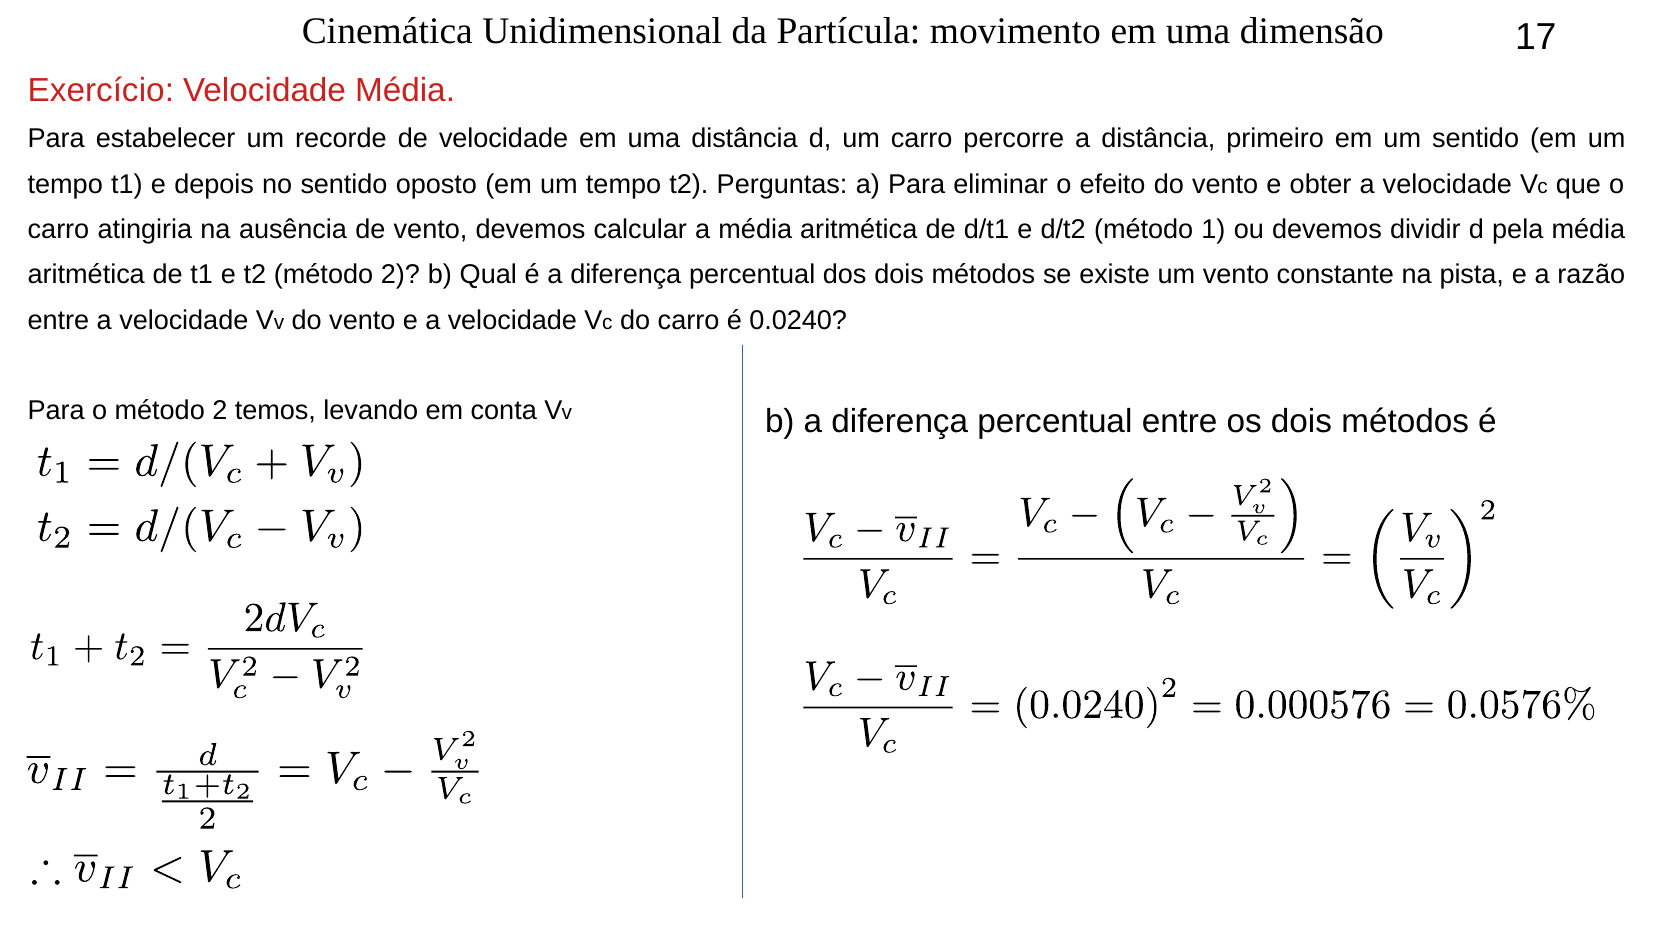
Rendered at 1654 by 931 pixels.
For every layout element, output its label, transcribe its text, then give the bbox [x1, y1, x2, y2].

text_box Cinemática Unidimensional da Partícula: movimento em uma dimensão [287, 0, 1401, 60]
text_box b) a diferença percentual entre os dois métodos é [750, 394, 1513, 447]
text_box Exercício: Velocidade Média. Para estabelecer um recorde de velocidade em uma distância d, um carro percorre a distância, primeiro em um sentido (em um tempo t1) e depois no sentido oposto (em um tempo t2). Perguntas: a) Para eliminar o efeito do vento e obter a velocidade Vc que o carro atingiria na ausência de vento, devemos calcular a média aritmética de d/t1 e d/t2 (método 1) ou devemos dividir d pela média aritmética de t1 e t2 (método 2)? b) Qual é a diferença percentual dos dois métodos se existe um vento constante na pista, e a razão entre a velocidade Vv do vento e a velocidade Vc do carro é 0.0240? Para o método 2 temos, levando em conta Vv [12, 63, 1639, 433]
picture [26, 730, 479, 829]
picture [34, 504, 363, 554]
picture [801, 659, 1596, 755]
picture [34, 439, 363, 489]
picture [30, 850, 241, 889]
text_box <number> [1500, 7, 1654, 78]
picture [801, 476, 1496, 611]
picture [28, 600, 365, 700]
